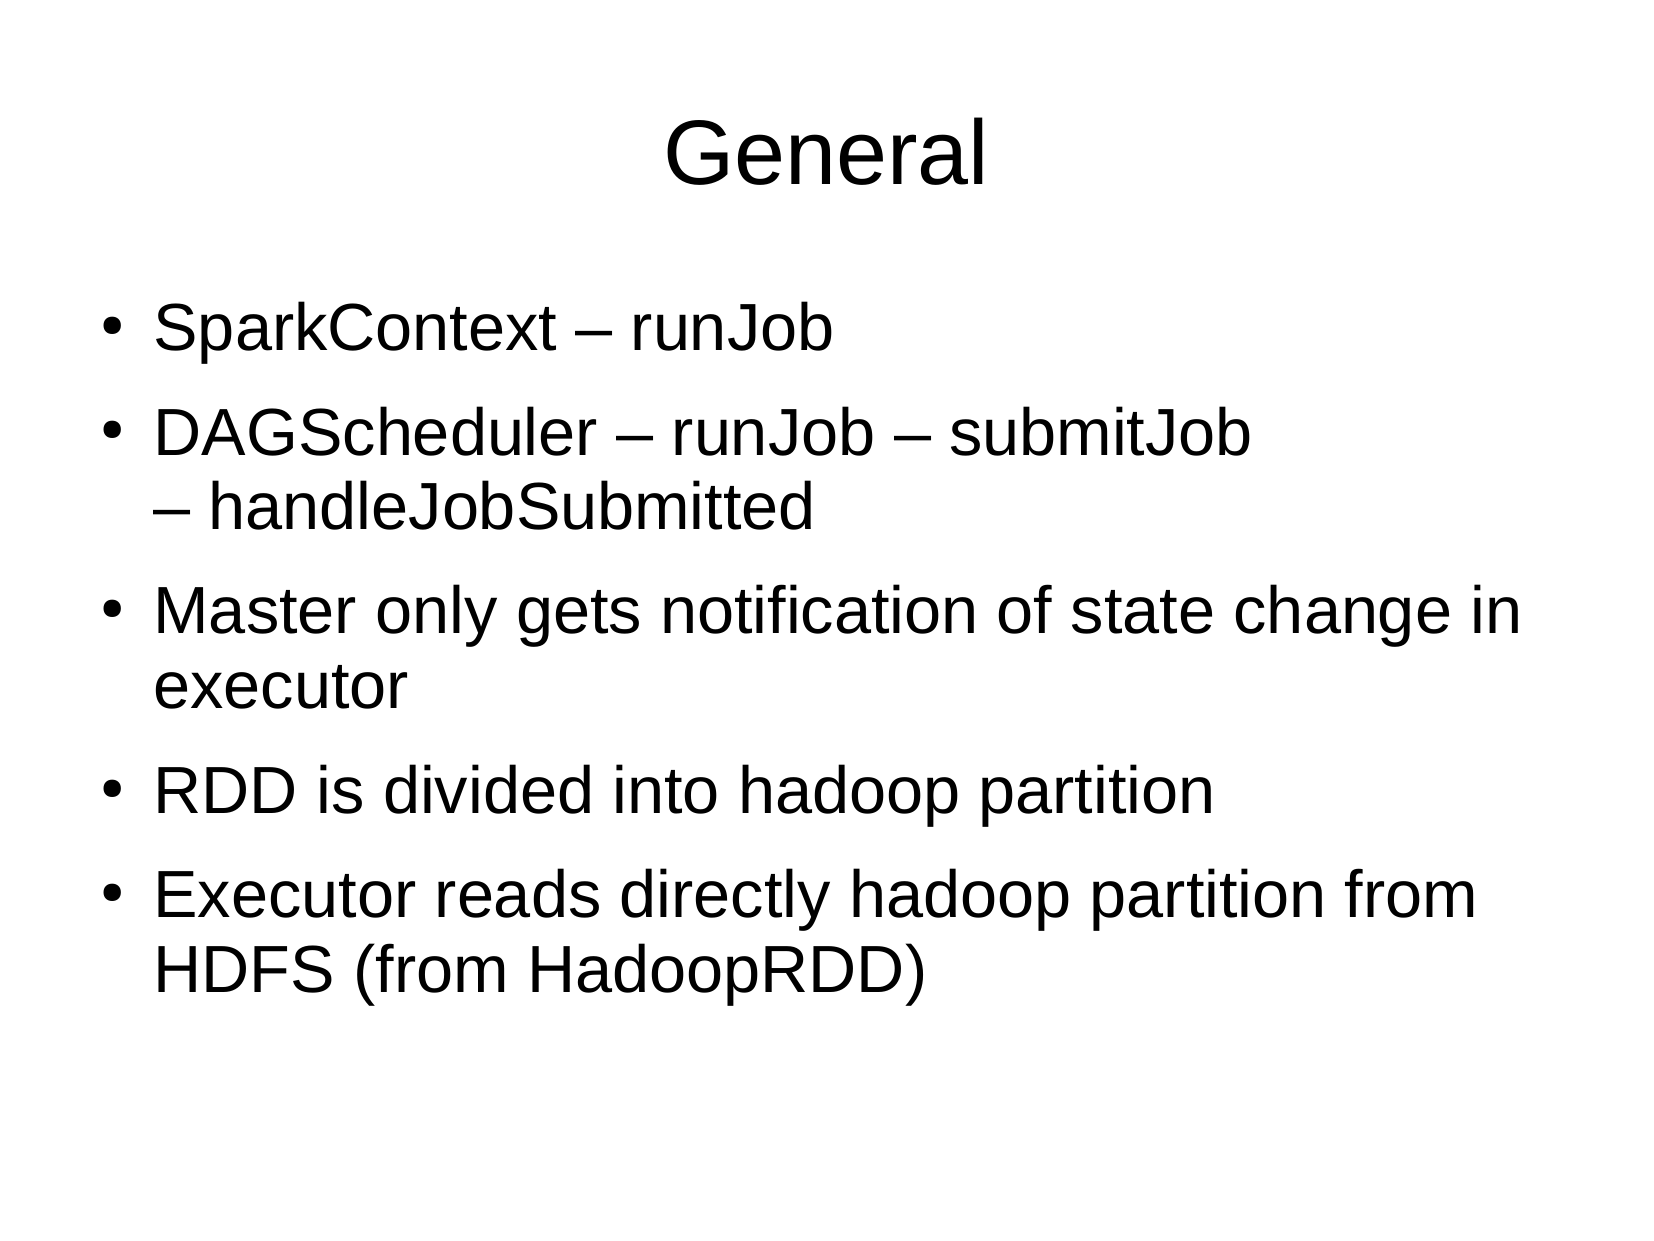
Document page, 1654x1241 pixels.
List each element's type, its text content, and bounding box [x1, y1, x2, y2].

list SparkContext – runJob DAGScheduler – runJob – submitJob – handleJobSubmitted Master only gets notification of state change in executor RDD is divided into hadoop partition Executor reads directly hadoop partition from HDFS (from HadoopRDD) [82, 290, 1571, 1010]
title General [82, 49, 1571, 257]
